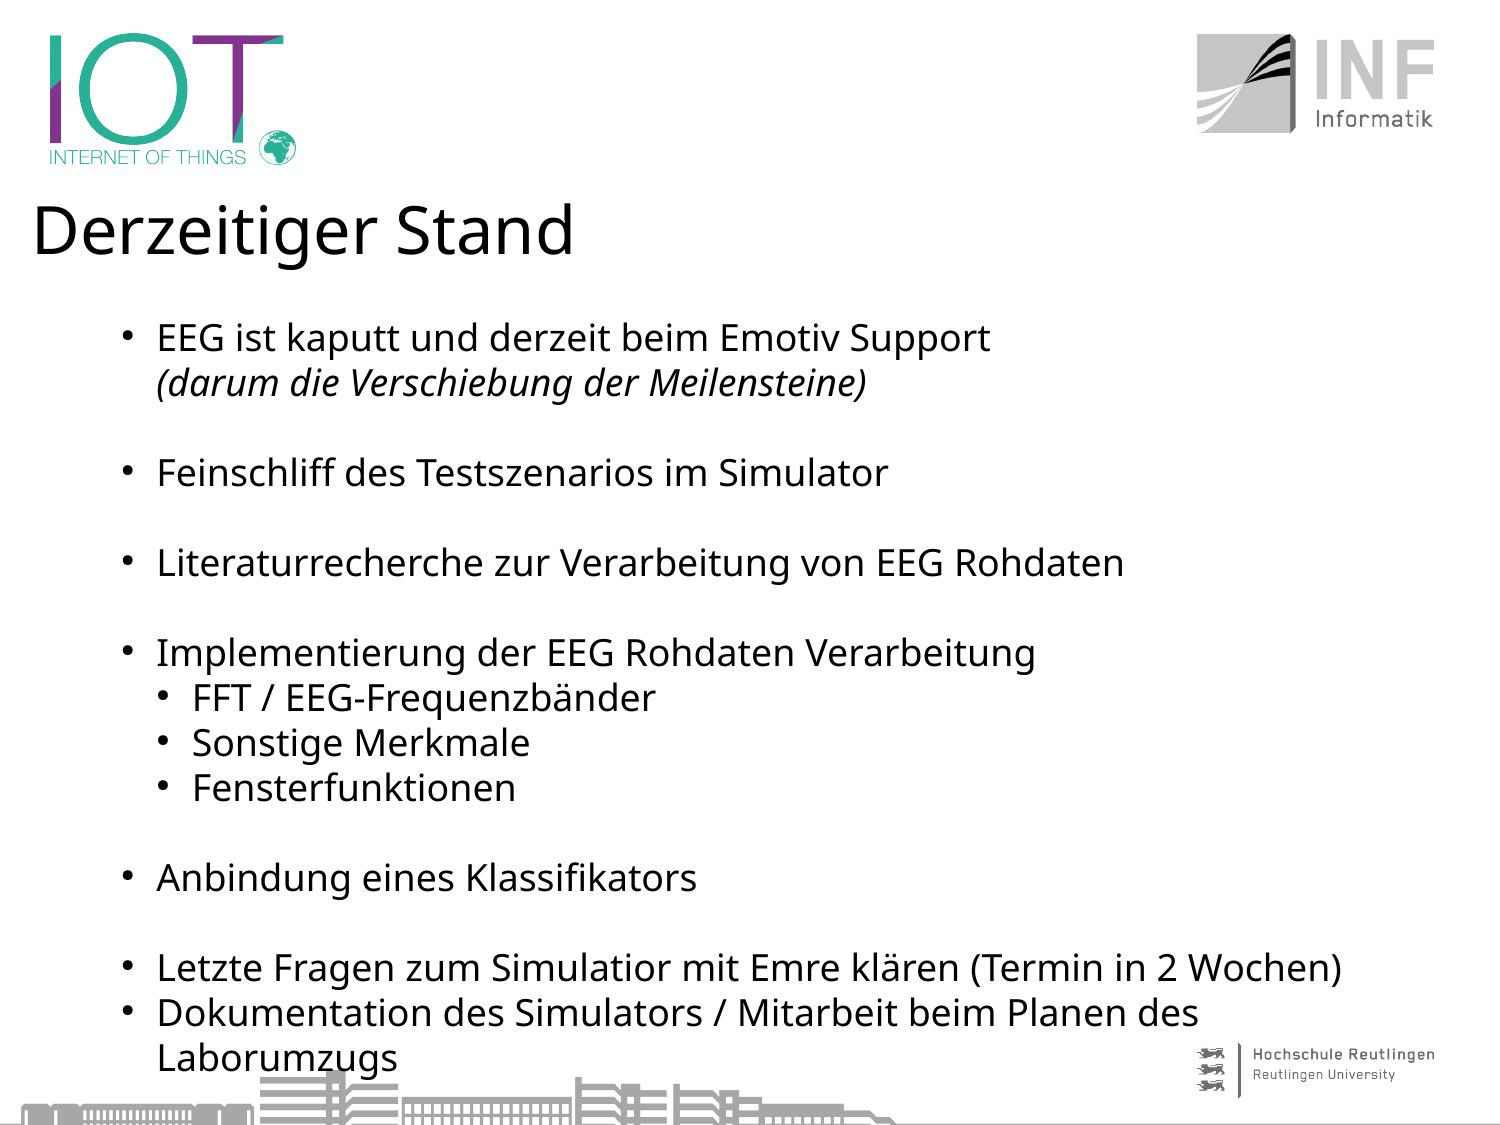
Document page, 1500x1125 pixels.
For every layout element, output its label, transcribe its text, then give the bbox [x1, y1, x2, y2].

picture [0, 1042, 1500, 1125]
picture [1197, 34, 1434, 133]
picture [50, 33, 296, 165]
text_box EEG ist kaputt und derzeit beim Emotiv Support (darum die Verschiebung der Meilensteine) Feinschliff des Testszenarios im Simulator Literaturrecherche zur Verarbeitung von EEG Rohdaten Implementierung der EEG Rohdaten Verarbeitung FFT / EEG-Frequenzbänder Sonstige Merkmale Fensterfunktionen Anbindung eines Klassifikators Letzte Fragen zum Simulatior mit Emre klären (Termin in 2 Wochen) Dokumentation des Simulators / Mitarbeit beim Planen des Laborumzugs [106, 307, 1418, 700]
text_box Derzeitiger Stand [16, 180, 1464, 284]
